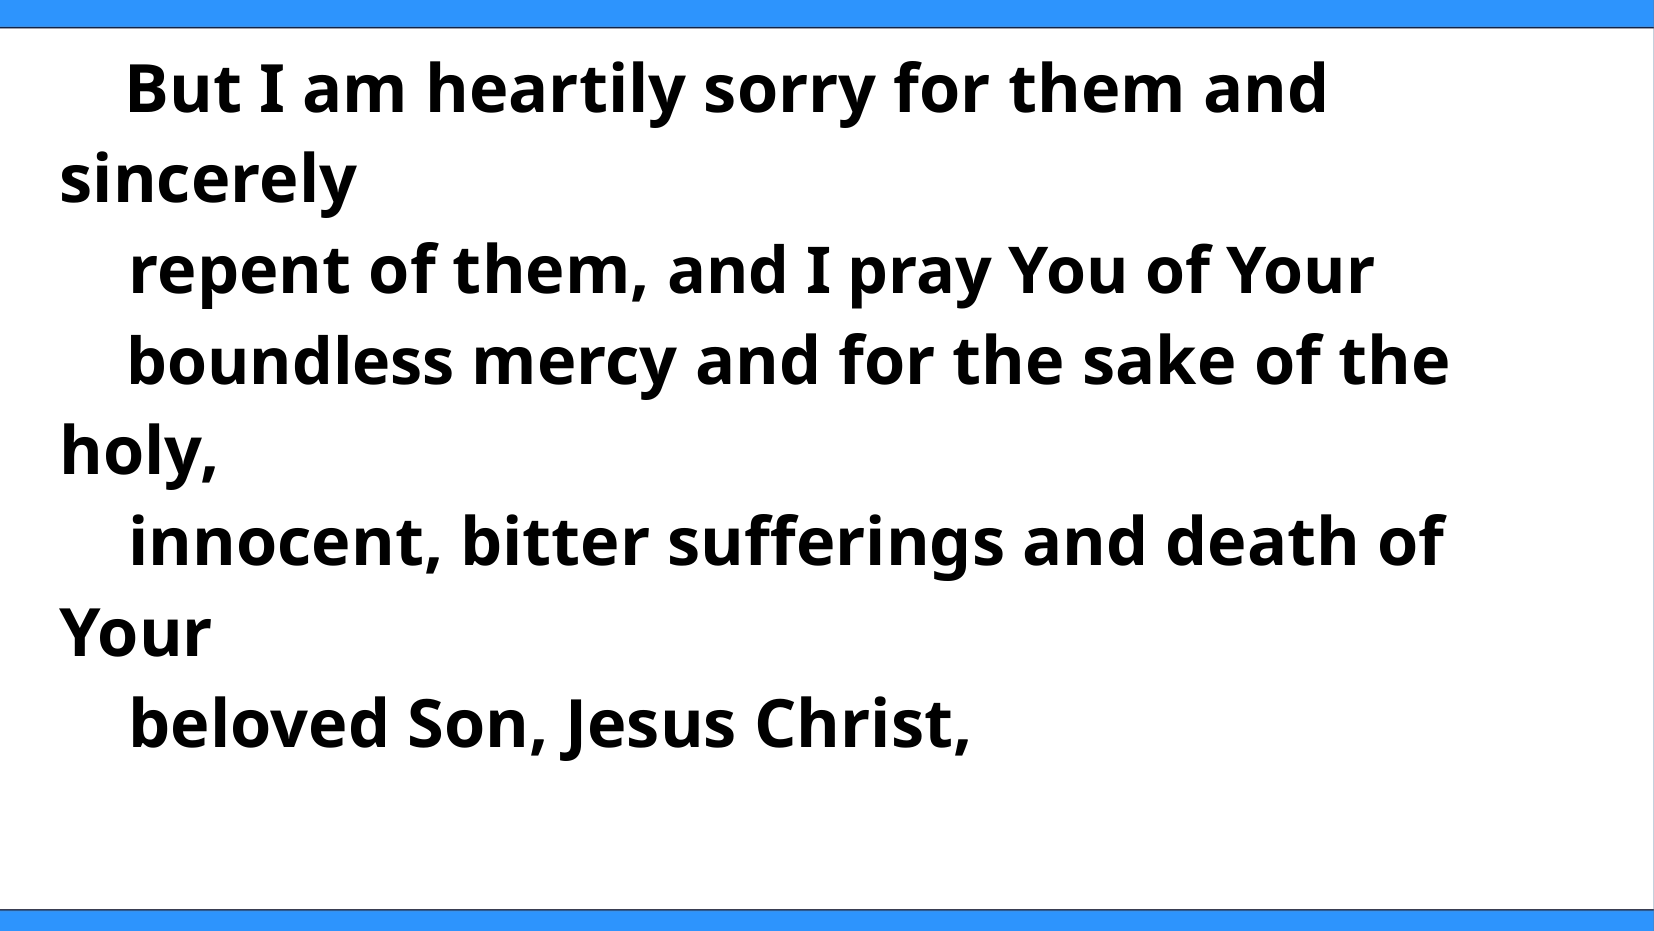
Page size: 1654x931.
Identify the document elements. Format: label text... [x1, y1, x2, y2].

text_box But I am heartily sorry for them and sincerely repent of them, and I pray You of Your boundless mercy and for the sake of the holy, innocent, bitter sufferings and death of Your beloved Son, Jesus Christ, [45, 33, 1606, 586]
picture [0, 0, 1654, 931]
